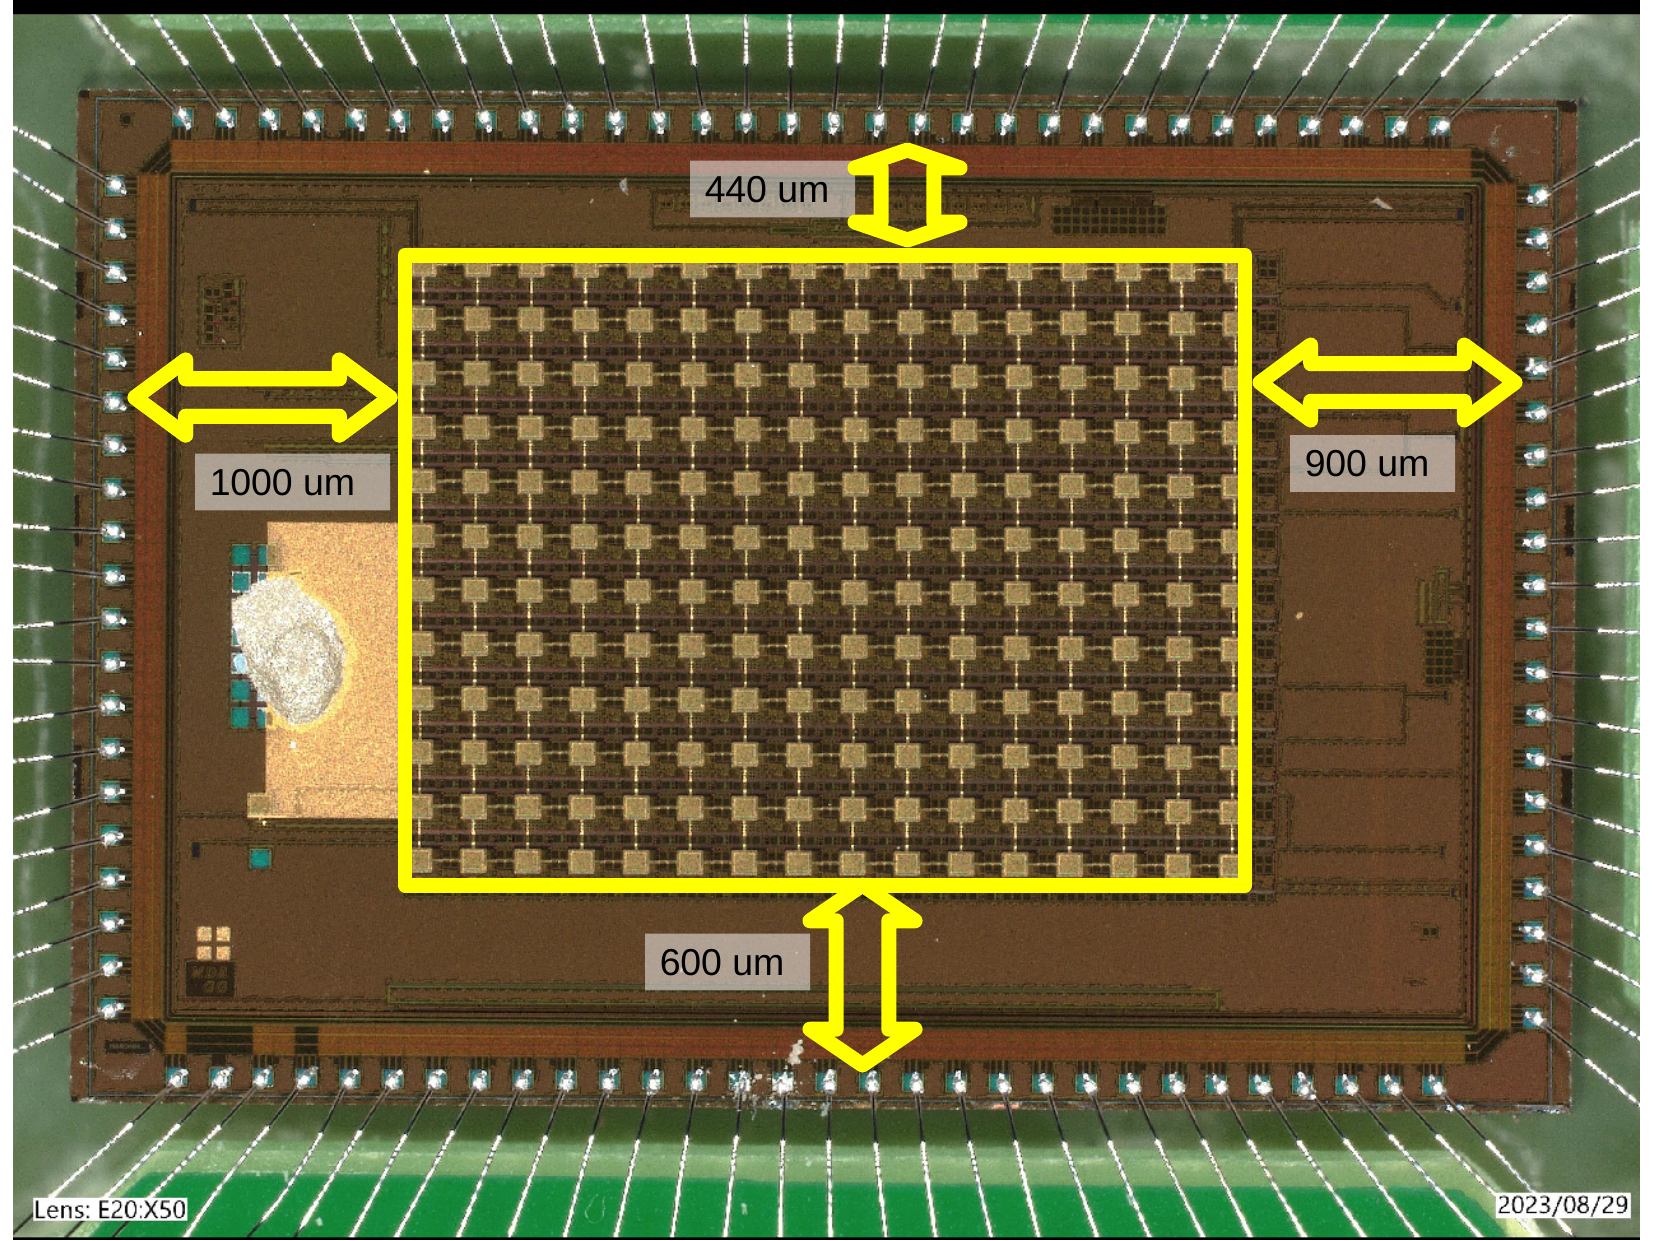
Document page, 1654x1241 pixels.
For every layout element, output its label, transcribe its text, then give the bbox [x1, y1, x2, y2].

text_box 1000 um [195, 453, 391, 511]
text_box 600 um [645, 933, 811, 991]
text_box 900 um [1290, 435, 1456, 492]
text_box 440 um [690, 160, 856, 217]
picture [13, 0, 1640, 1240]
